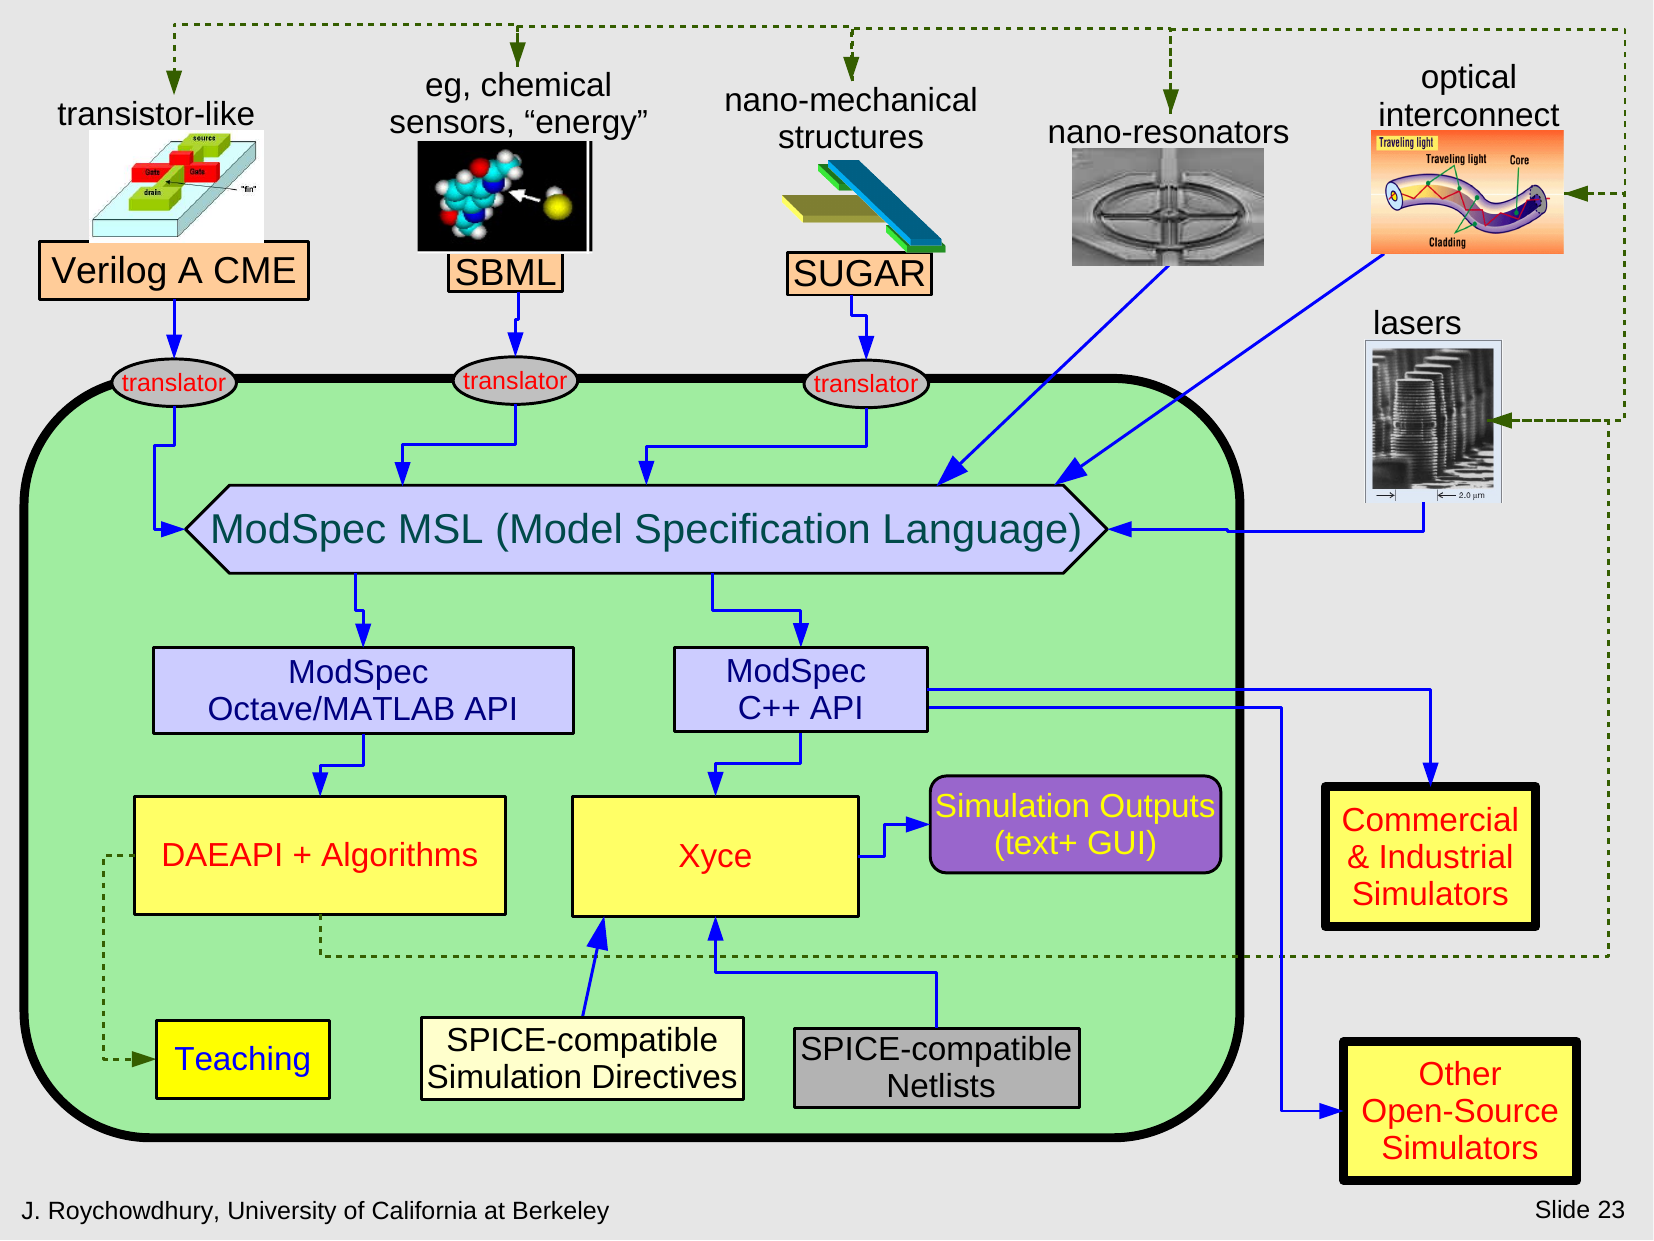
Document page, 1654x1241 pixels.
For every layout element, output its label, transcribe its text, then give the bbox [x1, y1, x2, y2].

text_box DAEAPI + Algorithms [134, 796, 506, 915]
picture [89, 130, 264, 243]
text_box [404, 378, 865, 485]
text_box [23, 384, 1240, 1138]
picture [1364, 339, 1503, 503]
text_box [942, 378, 1178, 485]
text_box [928, 691, 1240, 706]
text_box ModSpec Octave/MATLAB API [153, 647, 574, 734]
text_box Simulation Outputs (text+ GUI) [930, 775, 1221, 873]
picture [417, 141, 593, 254]
picture [1371, 130, 1564, 254]
text_box transistor-like [57, 94, 256, 132]
text_box translator [111, 358, 237, 407]
text_box SUGAR [787, 252, 932, 295]
text_box [714, 530, 1240, 688]
text_box Verilog A CME [39, 241, 309, 300]
text_box ModSpec MSL (Model Specification Language) [185, 485, 1108, 574]
text_box optical interconnect [1378, 58, 1564, 134]
text_box SPICE-compatible Simulation Directives [421, 1017, 744, 1100]
text_box lasers [1345, 304, 1486, 342]
text_box ModSpec C++ API [674, 647, 928, 732]
text_box Commercial & Industrial Simulators [1325, 786, 1536, 927]
text_box translator [453, 356, 578, 405]
text_box [1059, 398, 1240, 530]
text_box [647, 378, 1047, 485]
text_box nano-resonators [1047, 113, 1291, 151]
picture [782, 160, 946, 253]
text_box [157, 378, 514, 528]
text_box nano-mechanical structures [724, 81, 978, 156]
text_box Other Open-Source Simulators [1343, 1041, 1577, 1181]
text_box SBML [448, 254, 563, 292]
picture [1072, 151, 1264, 266]
text_box translator [803, 360, 929, 408]
text_box SPICE-compatible Netlists [794, 1028, 1080, 1108]
text_box eg, chemical sensors, “energy” [389, 66, 649, 141]
text_box Xyce [572, 796, 859, 917]
text_box Teaching [156, 1020, 330, 1099]
